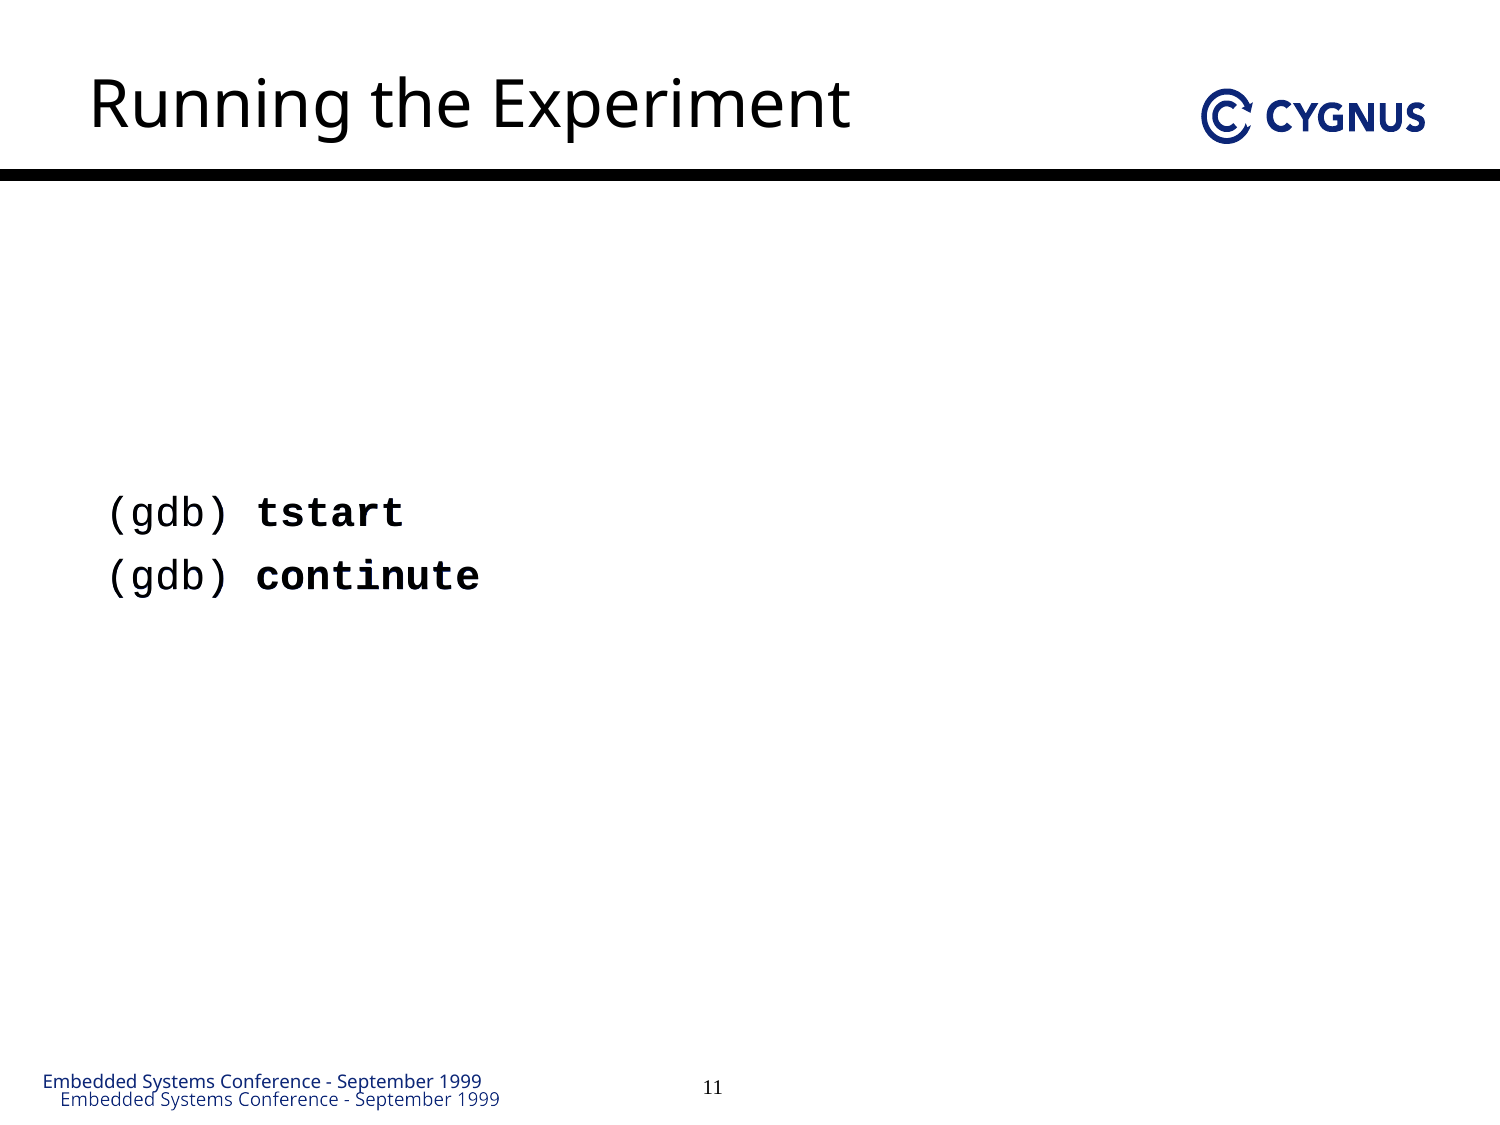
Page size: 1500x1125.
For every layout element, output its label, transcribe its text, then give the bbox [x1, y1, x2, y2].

list (gdb) tstart (gdb) continute [105, 485, 1395, 605]
title Running the Experiment [88, 62, 1189, 134]
